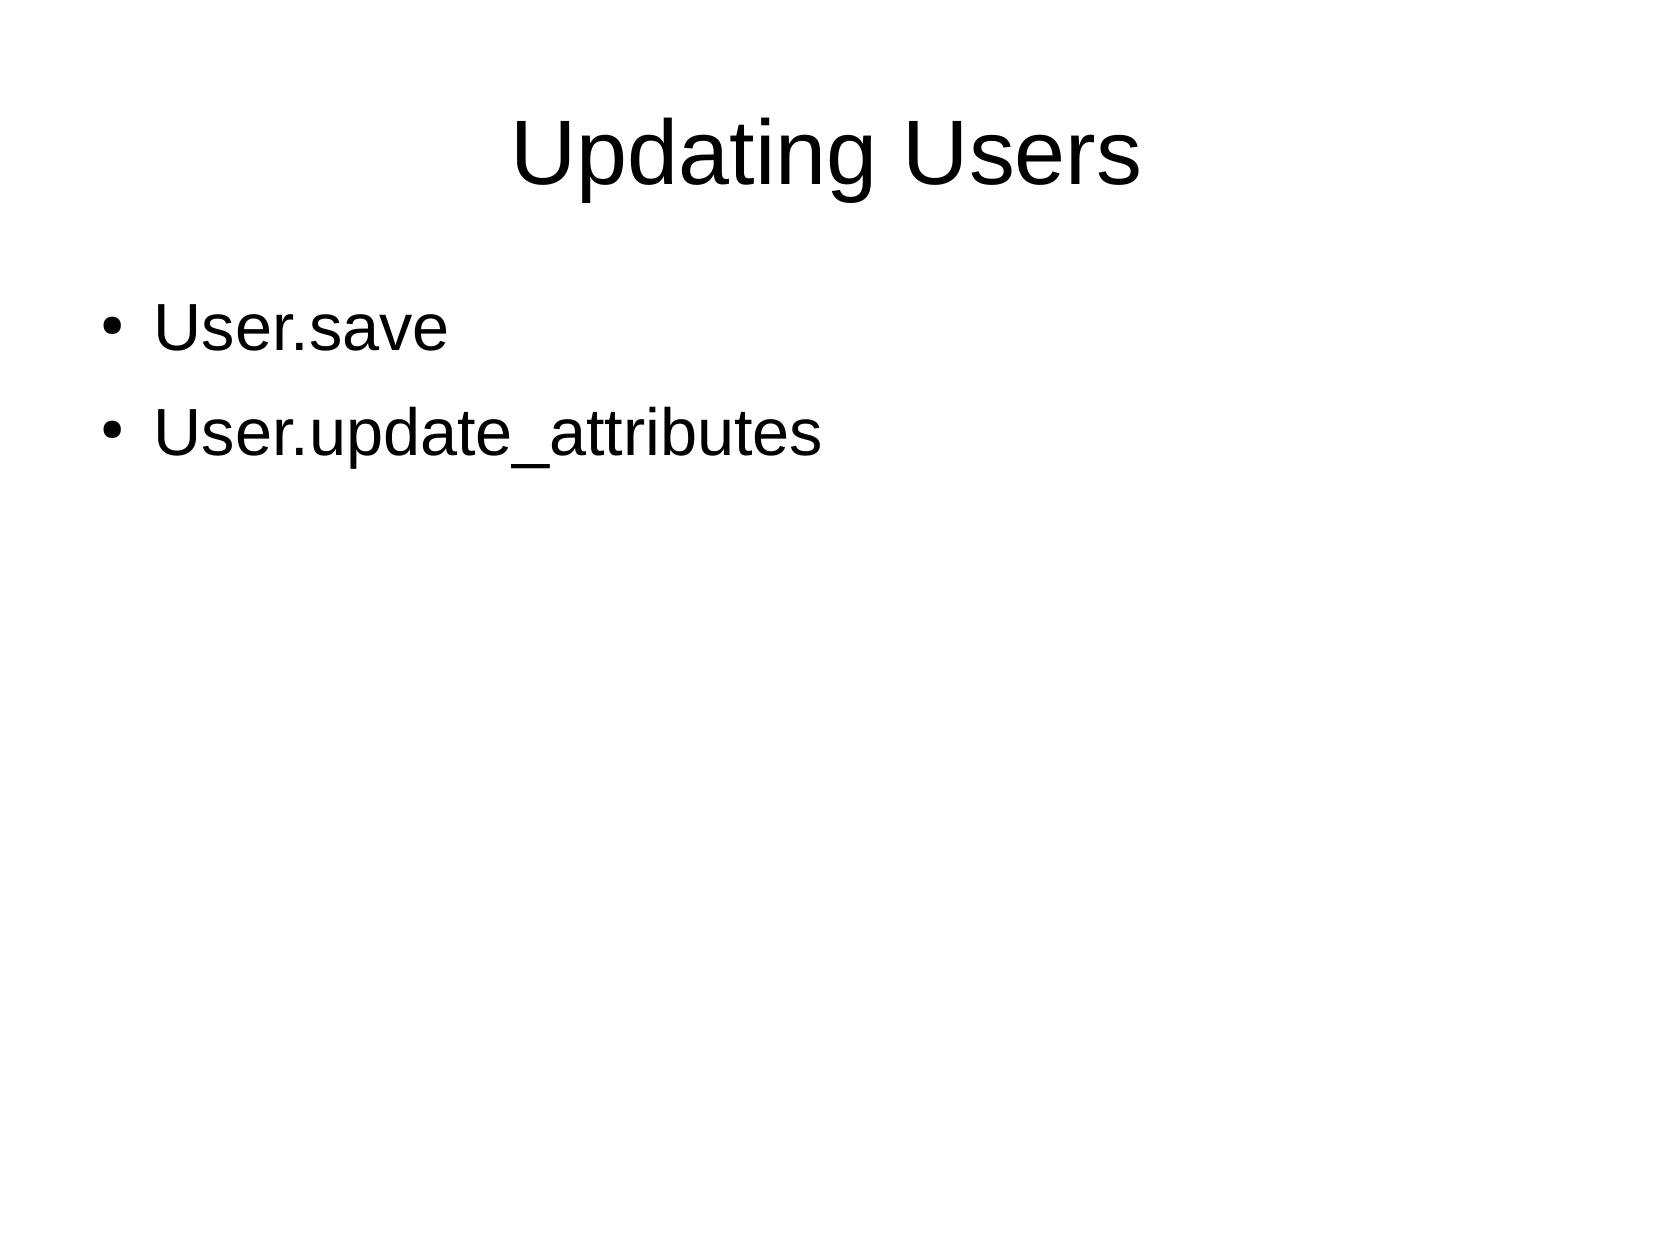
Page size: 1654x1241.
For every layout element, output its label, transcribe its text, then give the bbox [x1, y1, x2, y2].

list User.save User.update_attributes [82, 290, 1538, 1010]
title Updating Users [82, 49, 1571, 257]
